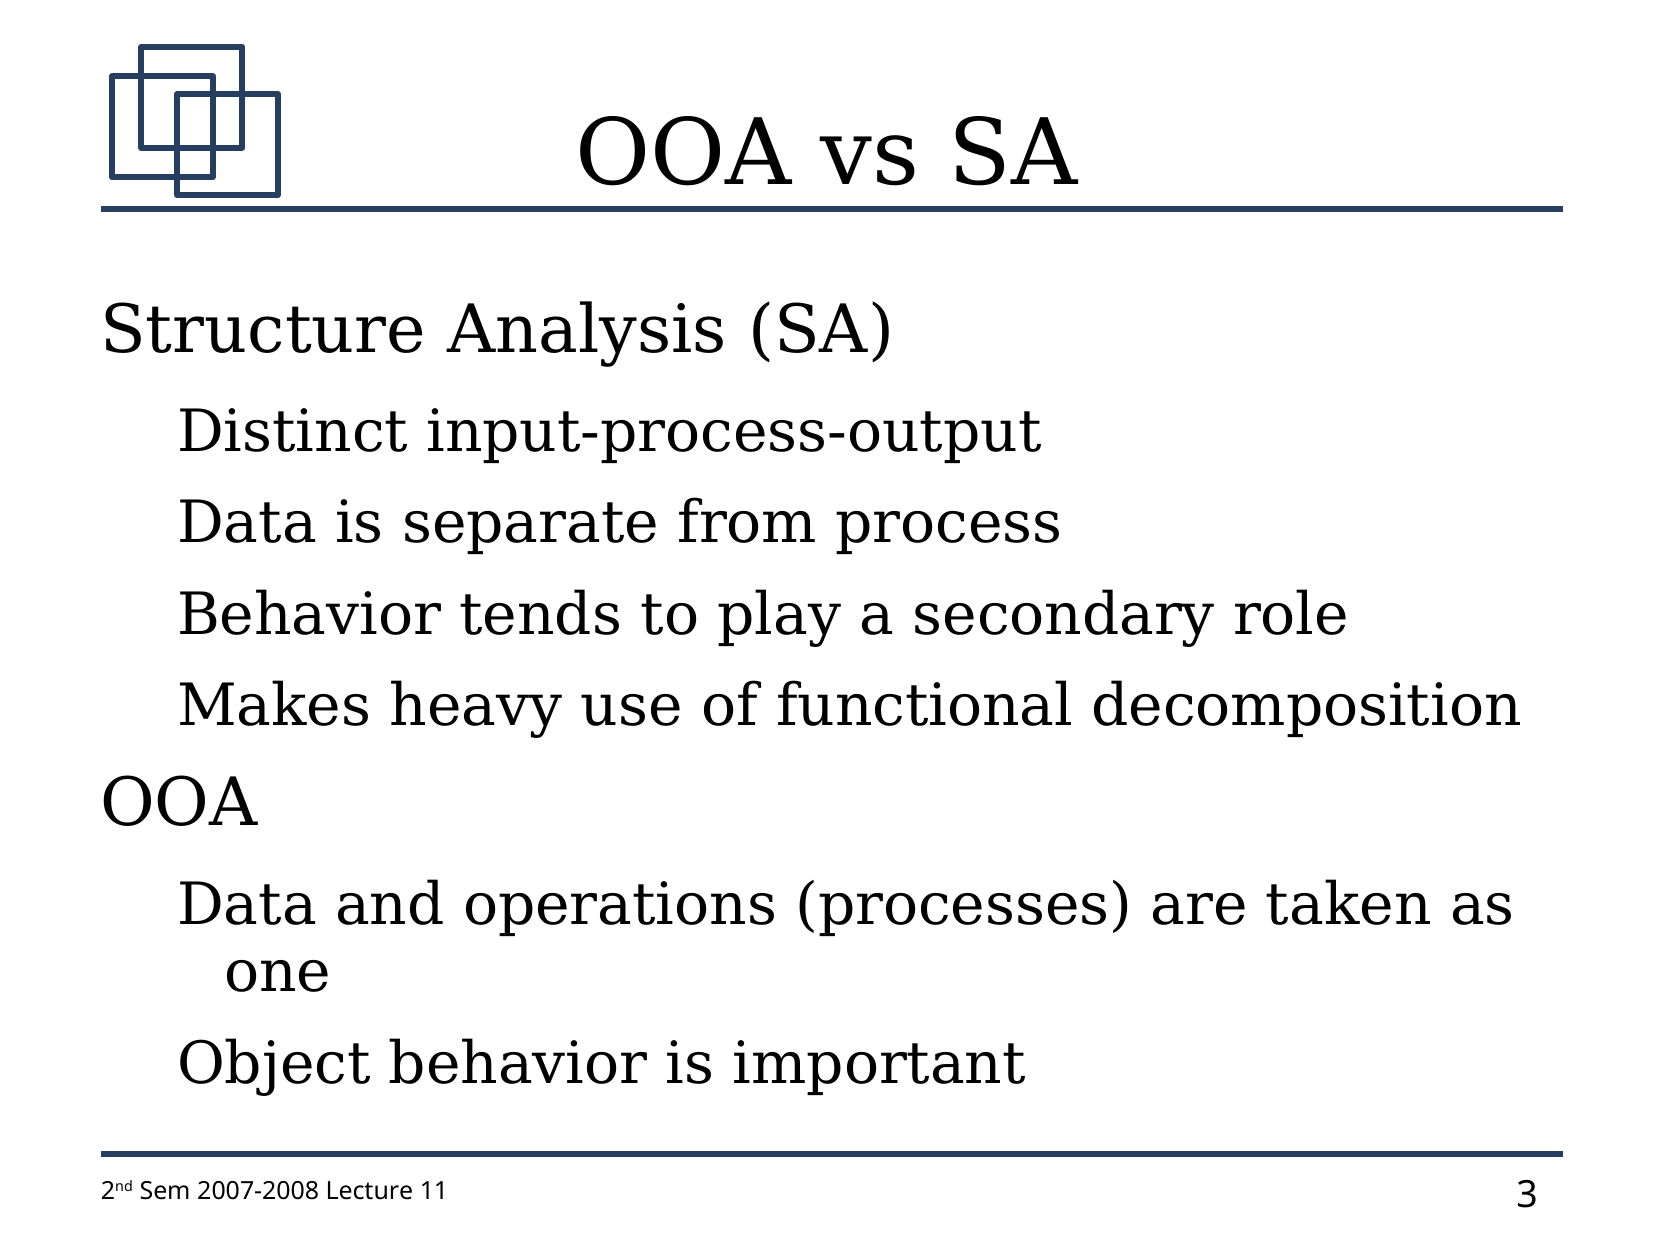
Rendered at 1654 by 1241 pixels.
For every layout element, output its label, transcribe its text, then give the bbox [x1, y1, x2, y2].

title OOA vs SA [82, 49, 1571, 257]
list Structure Analysis (SA) Distinct input-process-output Data is separate from process Behavior tends to play a secondary role Makes heavy use of functional decomposition OOA Data and operations (processes) are taken as one Object behavior is important [82, 290, 1571, 1109]
